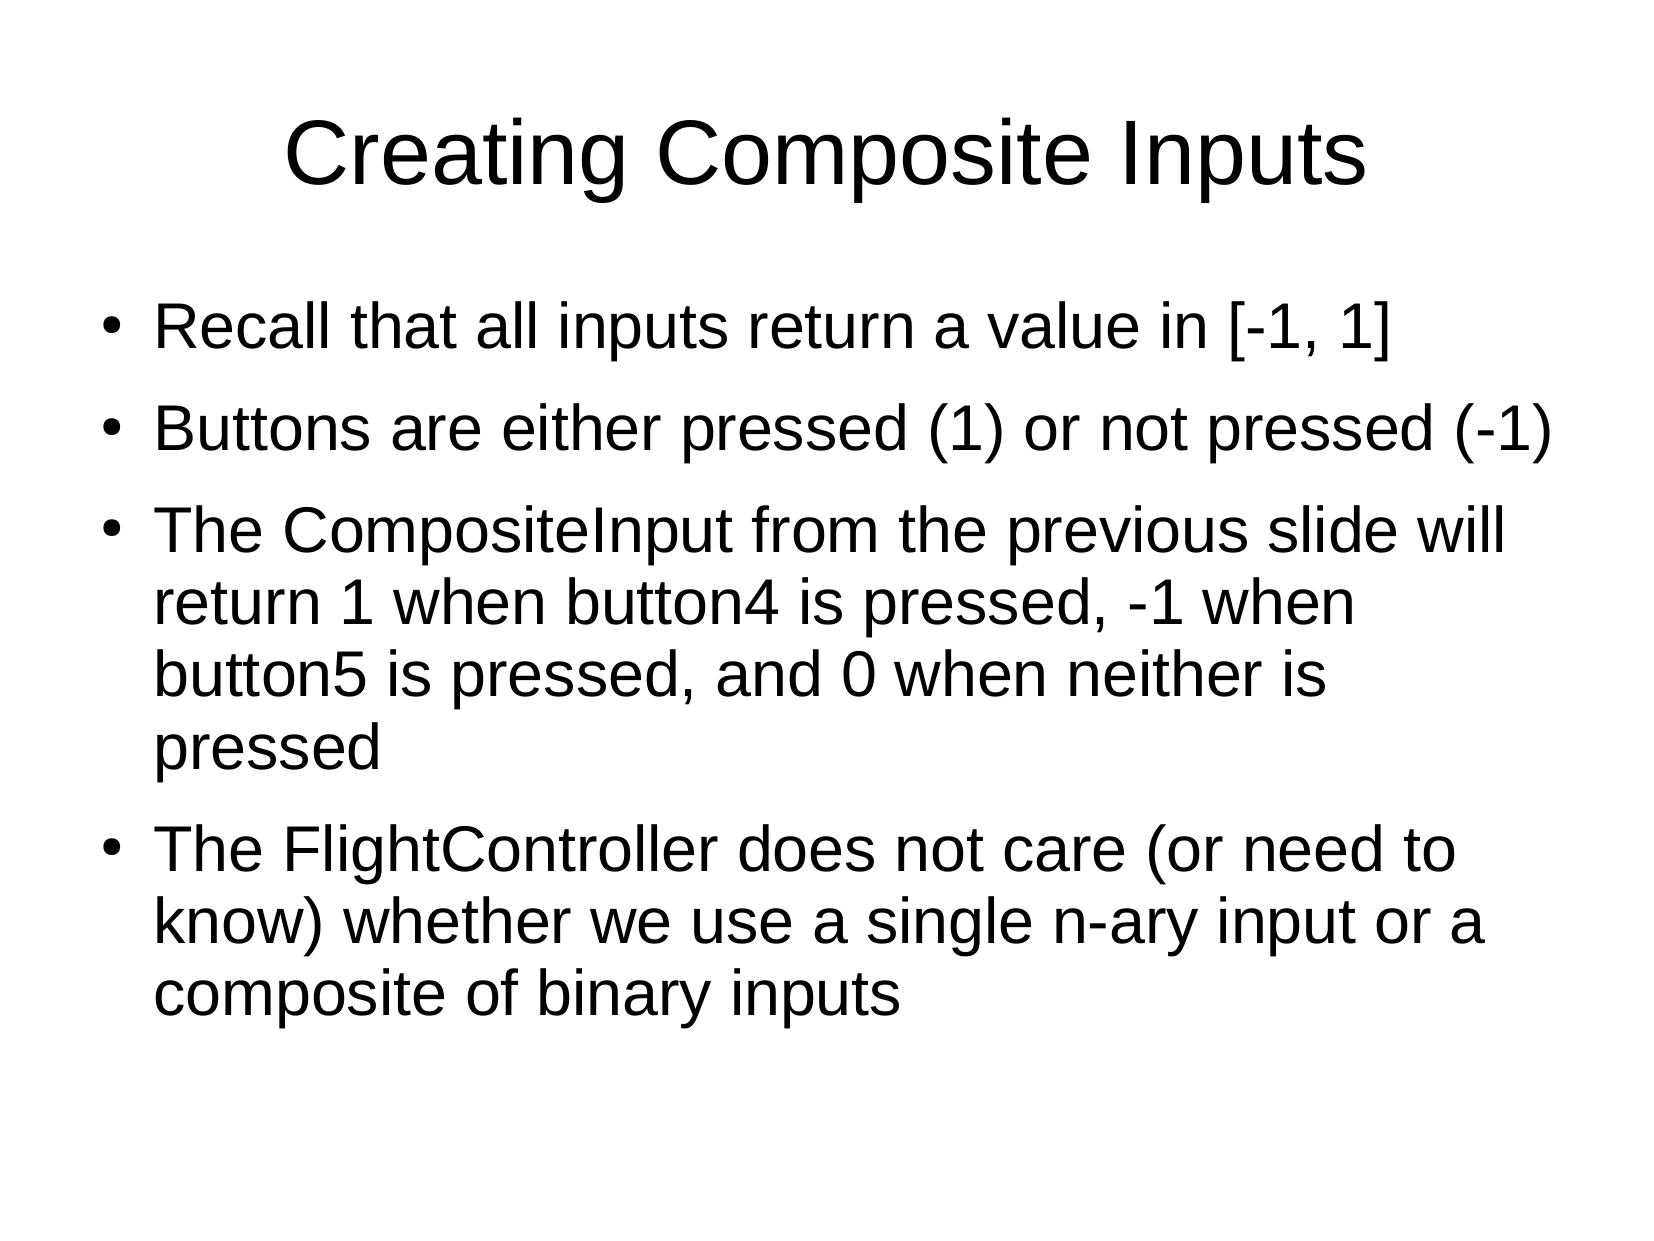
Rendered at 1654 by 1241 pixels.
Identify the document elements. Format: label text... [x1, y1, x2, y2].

list Recall that all inputs return a value in [-1, 1] Buttons are either pressed (1) or not pressed (-1) The CompositeInput from the previous slide will return 1 when button4 is pressed, -1 when button5 is pressed, and 0 when neither is pressed The FlightController does not care (or need to know) whether we use a single n-ary input or a composite of binary inputs [82, 290, 1571, 1109]
title Creating Composite Inputs [82, 49, 1571, 257]
